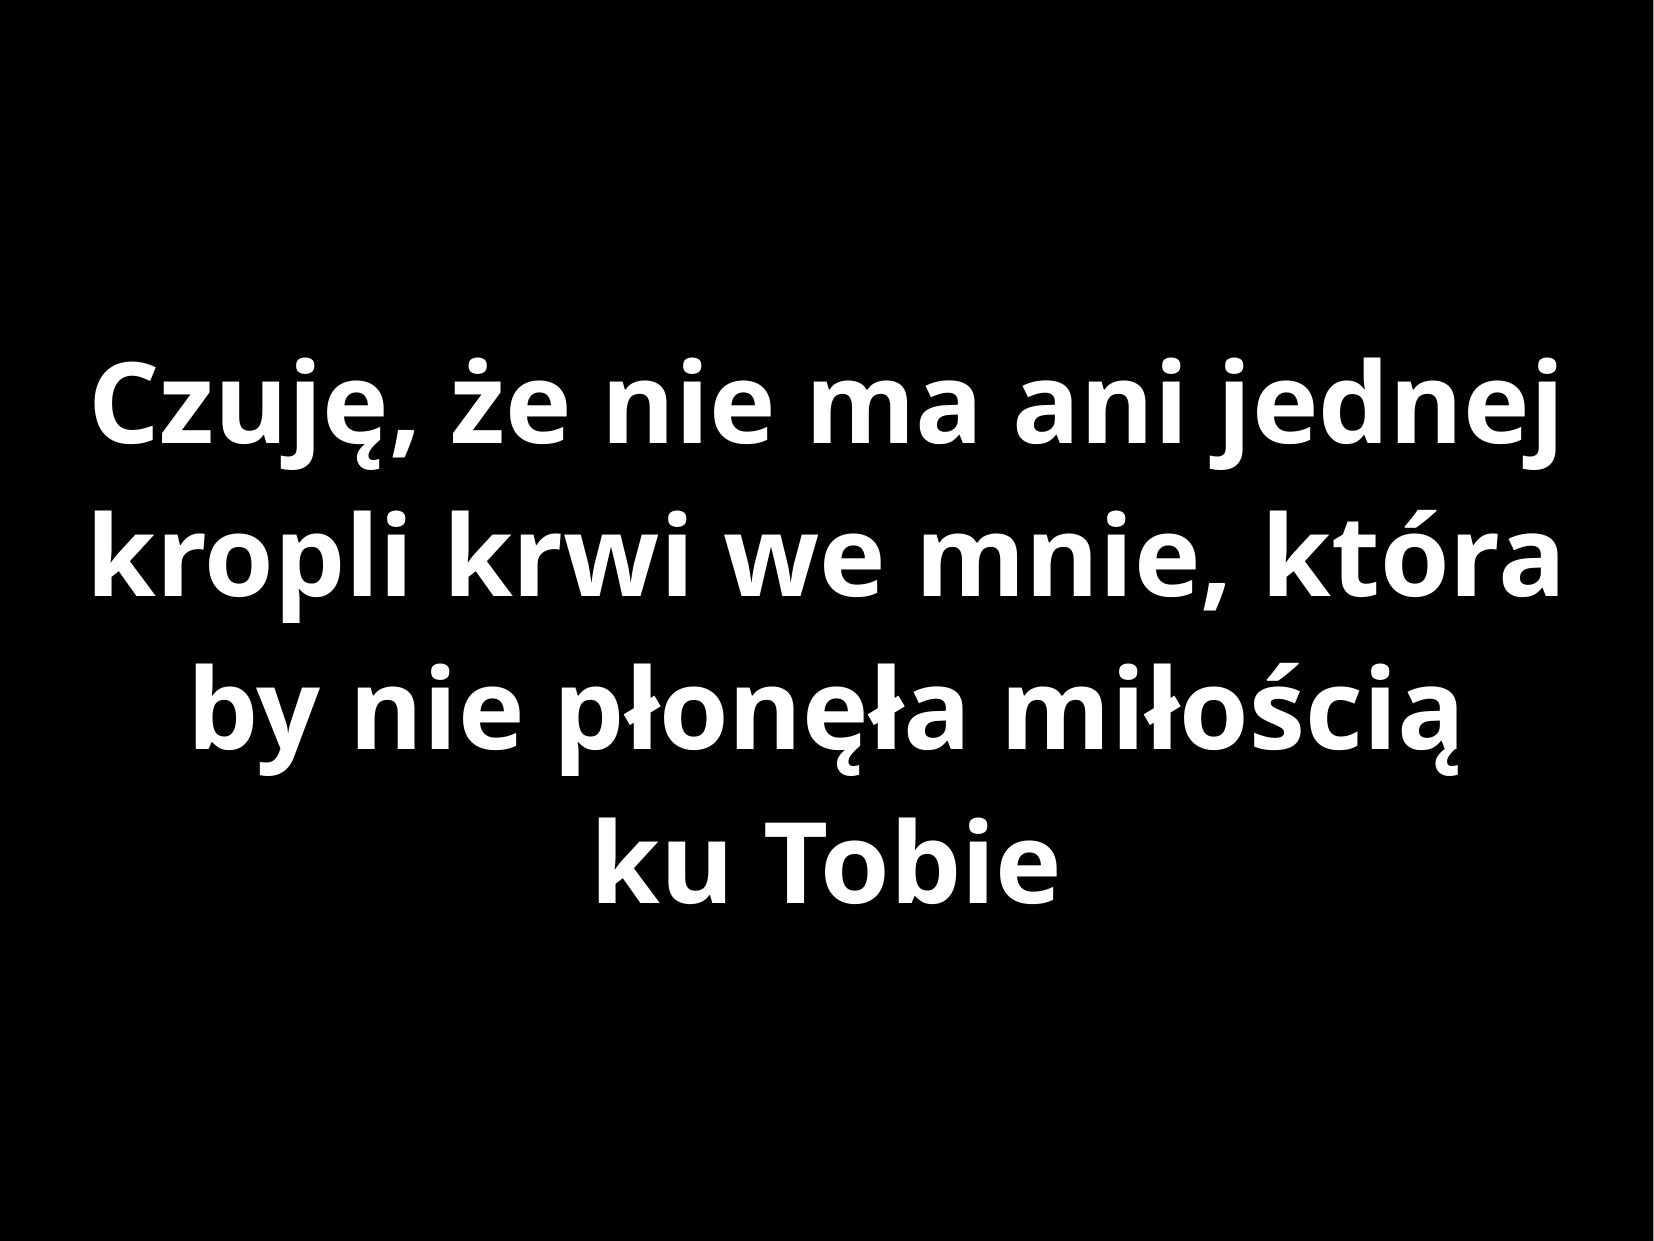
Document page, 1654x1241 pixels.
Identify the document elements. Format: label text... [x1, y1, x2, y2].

title Czuję, że nie ma ani jednej kropli krwi we mnie, która by nie płonęła miłością ku Tobie [0, 0, 1654, 1241]
